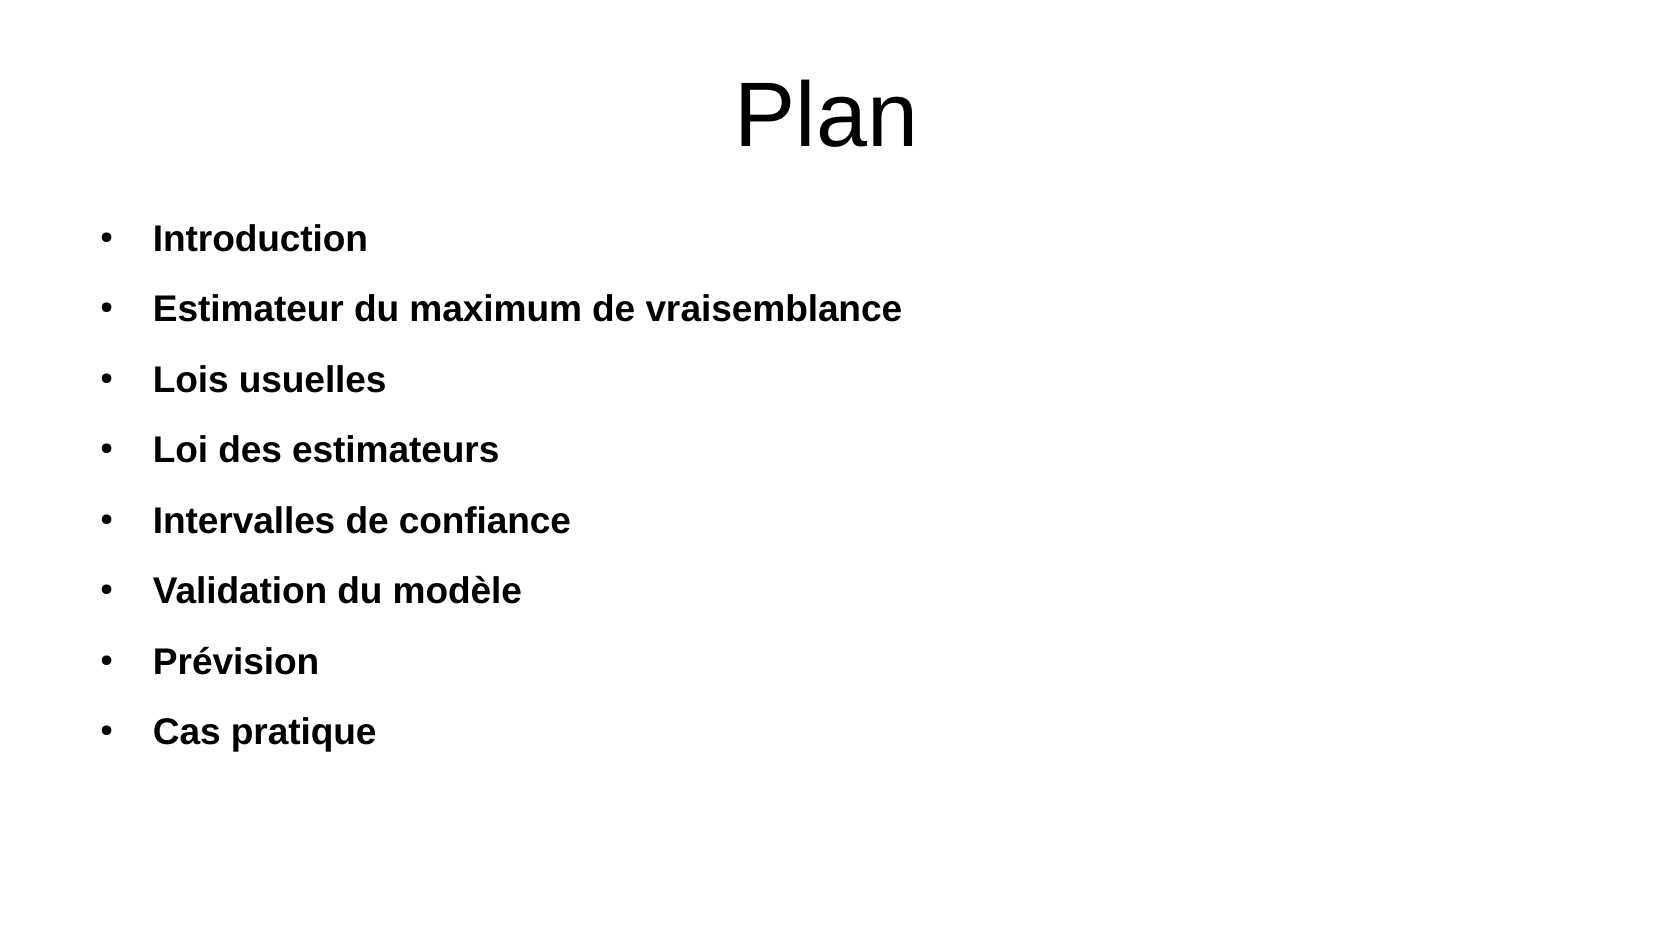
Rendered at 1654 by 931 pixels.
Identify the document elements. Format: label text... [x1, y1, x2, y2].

list Introduction Estimateur du maximum de vraisemblance Lois usuelles Loi des estimateurs Intervalles de confiance Validation du modèle Prévision Cas pratique [82, 217, 1571, 758]
title Plan [82, 37, 1571, 193]
